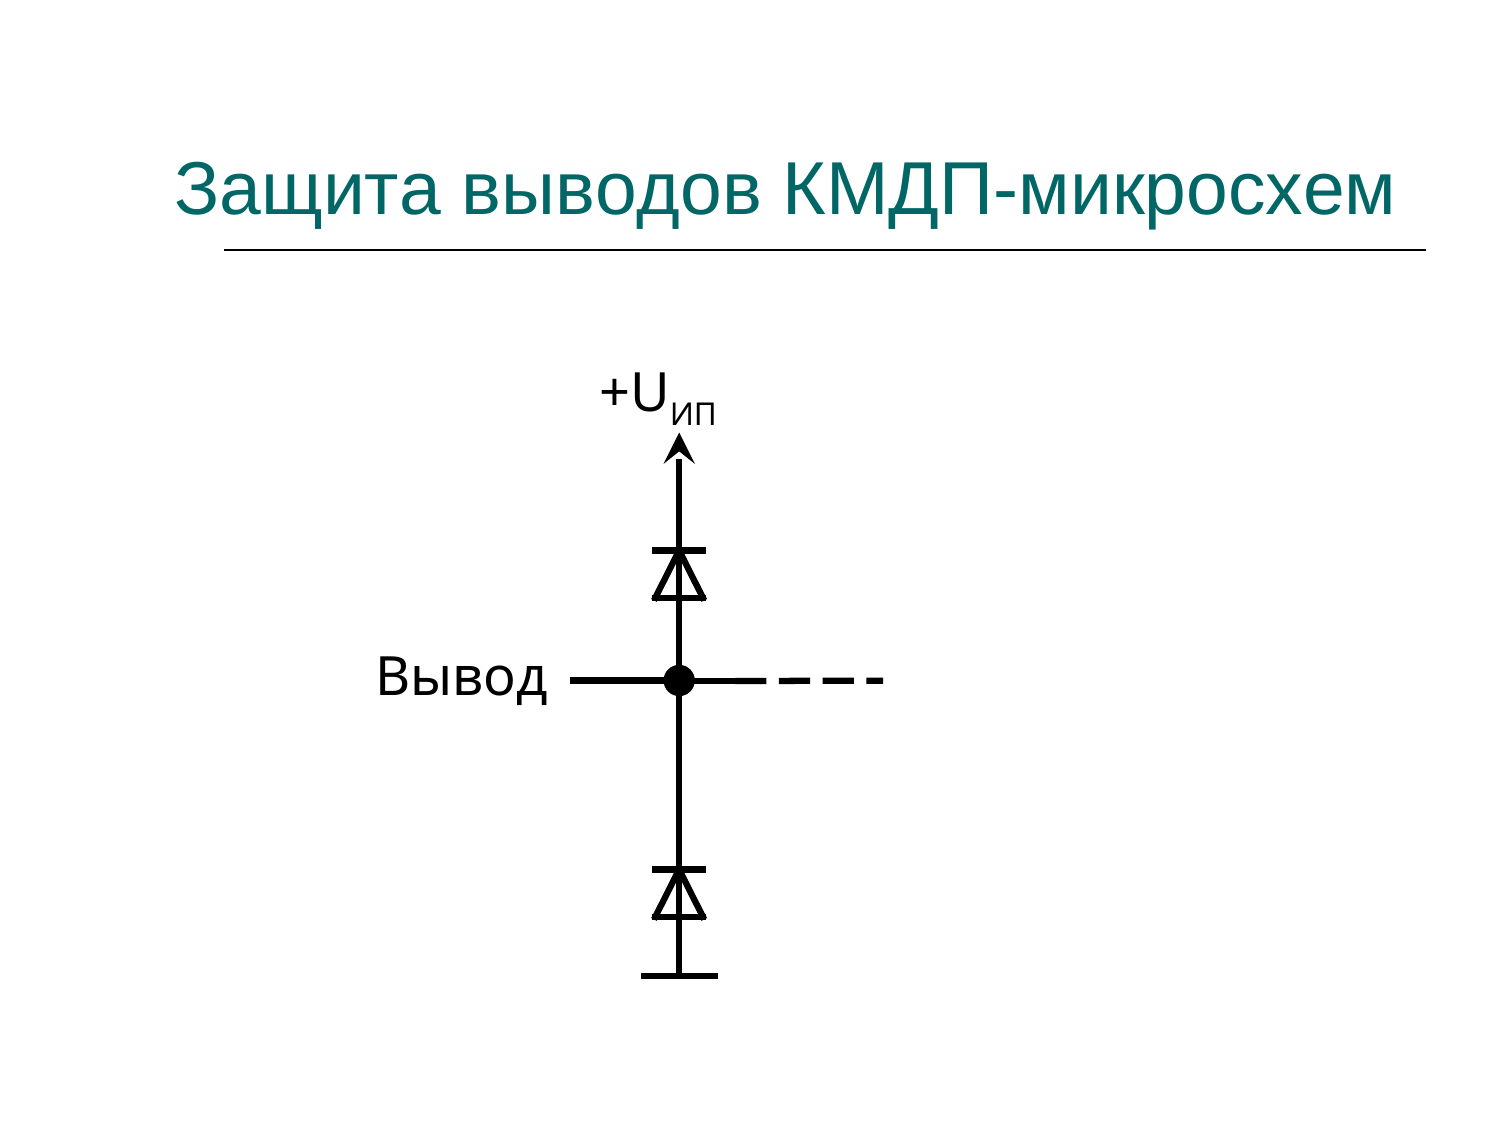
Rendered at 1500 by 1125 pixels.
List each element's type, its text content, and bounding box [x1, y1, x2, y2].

title Защита выводов КМДП-микросхем [159, 49, 1425, 237]
text_box +UИП [584, 349, 774, 440]
text_box Вывод [360, 633, 609, 714]
